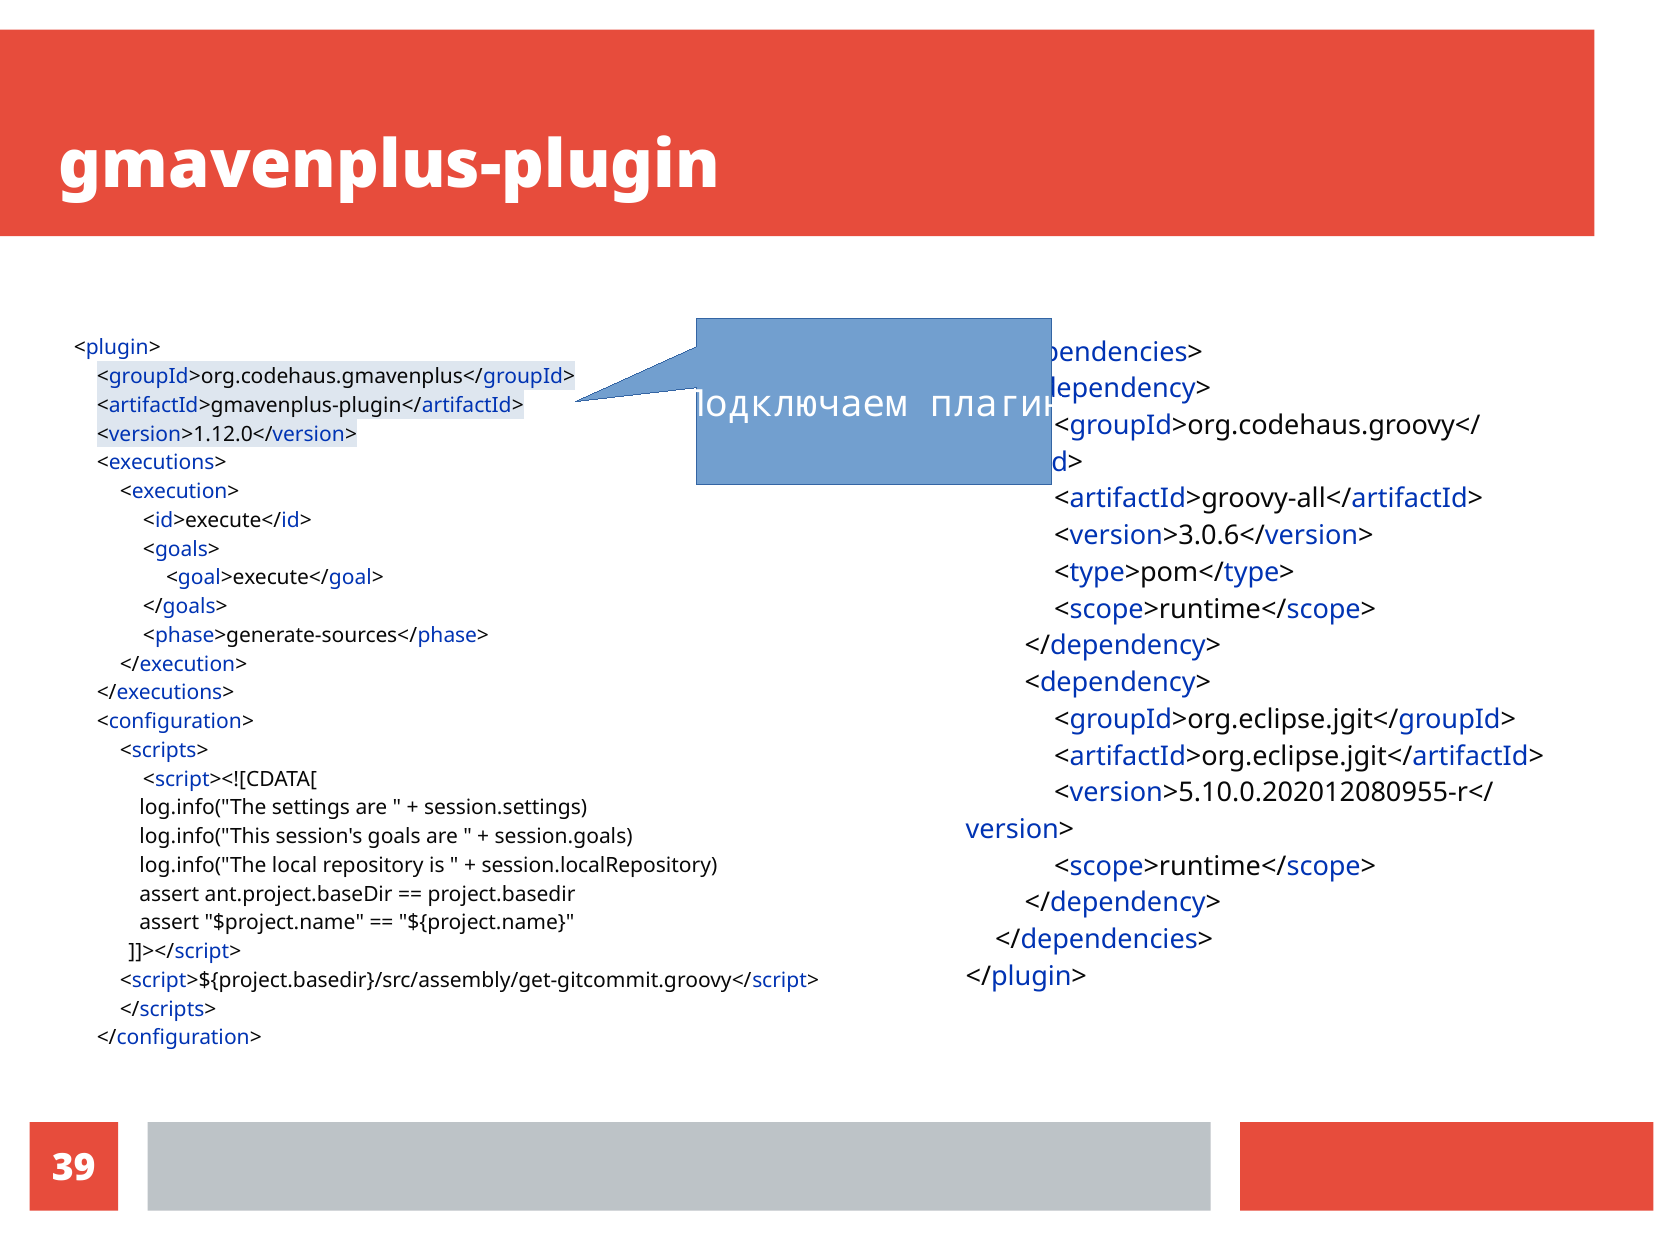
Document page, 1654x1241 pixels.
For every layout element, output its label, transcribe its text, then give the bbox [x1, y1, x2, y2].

text_box <plugin> <groupId>org.codehaus.gmavenplus</groupId> <artifactId>gmavenplus-plugin</artifactId> <version>1.12.0</version> <executions> <execution> <id>execute</id> <goals> <goal>execute</goal> </goals> <phase>generate-sources</phase> </execution> </executions> <configuration> <scripts> <script><![CDATA[ log.info("The settings are " + session.settings) log.info("This session's goals are " + session.goals) log.info("The local repository is " + session.localRepository) assert ant.project.baseDir == project.basedir assert "$project.name" == "${project.name}" ]]></script> <script>${project.basedir}/src/assembly/get-gitcommit.groovy</script> </scripts> </configuration> [59, 324, 950, 1093]
title gmavenplus-plugin [59, 59, 1595, 207]
text_box <dependencies> <dependency> <groupId>org.codehaus.groovy</groupId> <artifactId>groovy-all</artifactId> <version>3.0.6</version> <type>pom</type> <scope>runtime</scope> </dependency> <dependency> <groupId>org.eclipse.jgit</groupId> <artifactId>org.eclipse.jgit</artifactId> <version>5.10.0.202012080955-r</version> <scope>runtime</scope> </dependency> </dependencies> </plugin> [950, 324, 1589, 1093]
text_box Подключаем плагин [575, 318, 1052, 485]
